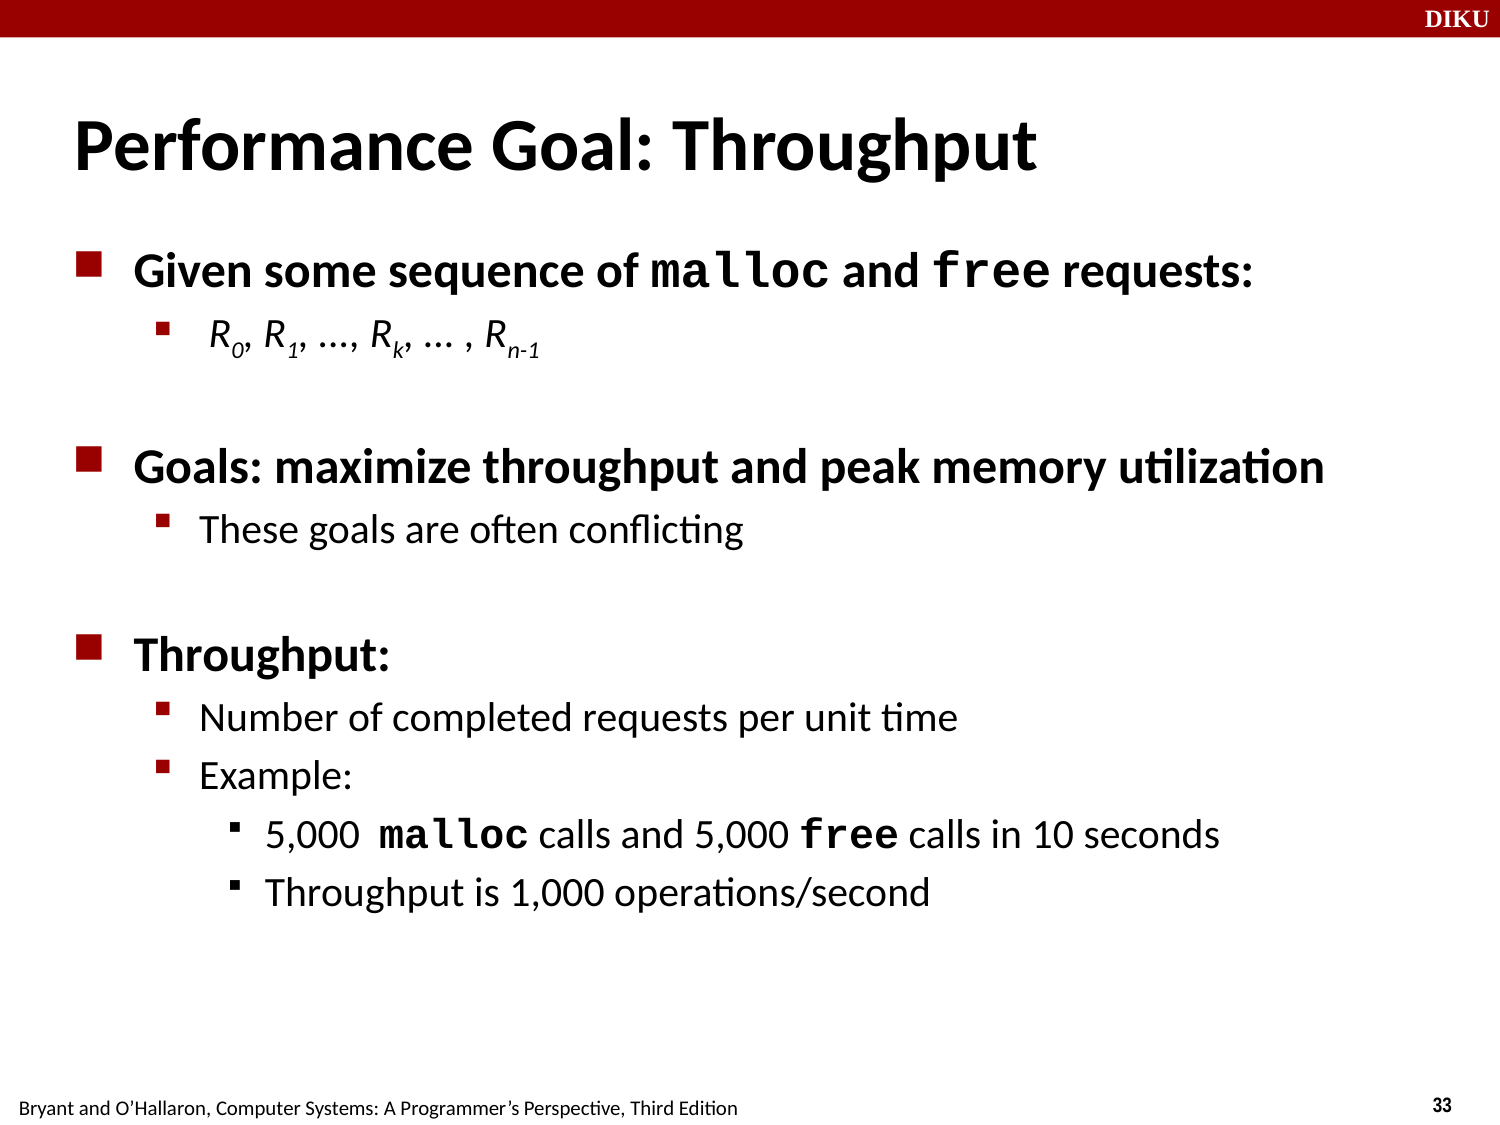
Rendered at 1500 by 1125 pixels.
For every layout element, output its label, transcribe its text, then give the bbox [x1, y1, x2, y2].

text_box Given some sequence of malloc and free requests: R0, R1, ..., Rk, ... , Rn-1 Goals: maximize throughput and peak memory utilization These goals are often conflicting Throughput: Number of completed requests per unit time Example: 5,000 malloc calls and 5,000 free calls in 10 seconds Throughput is 1,000 operations/second [62, 230, 1490, 1088]
text_box Performance Goal: Throughput [59, 93, 1319, 188]
